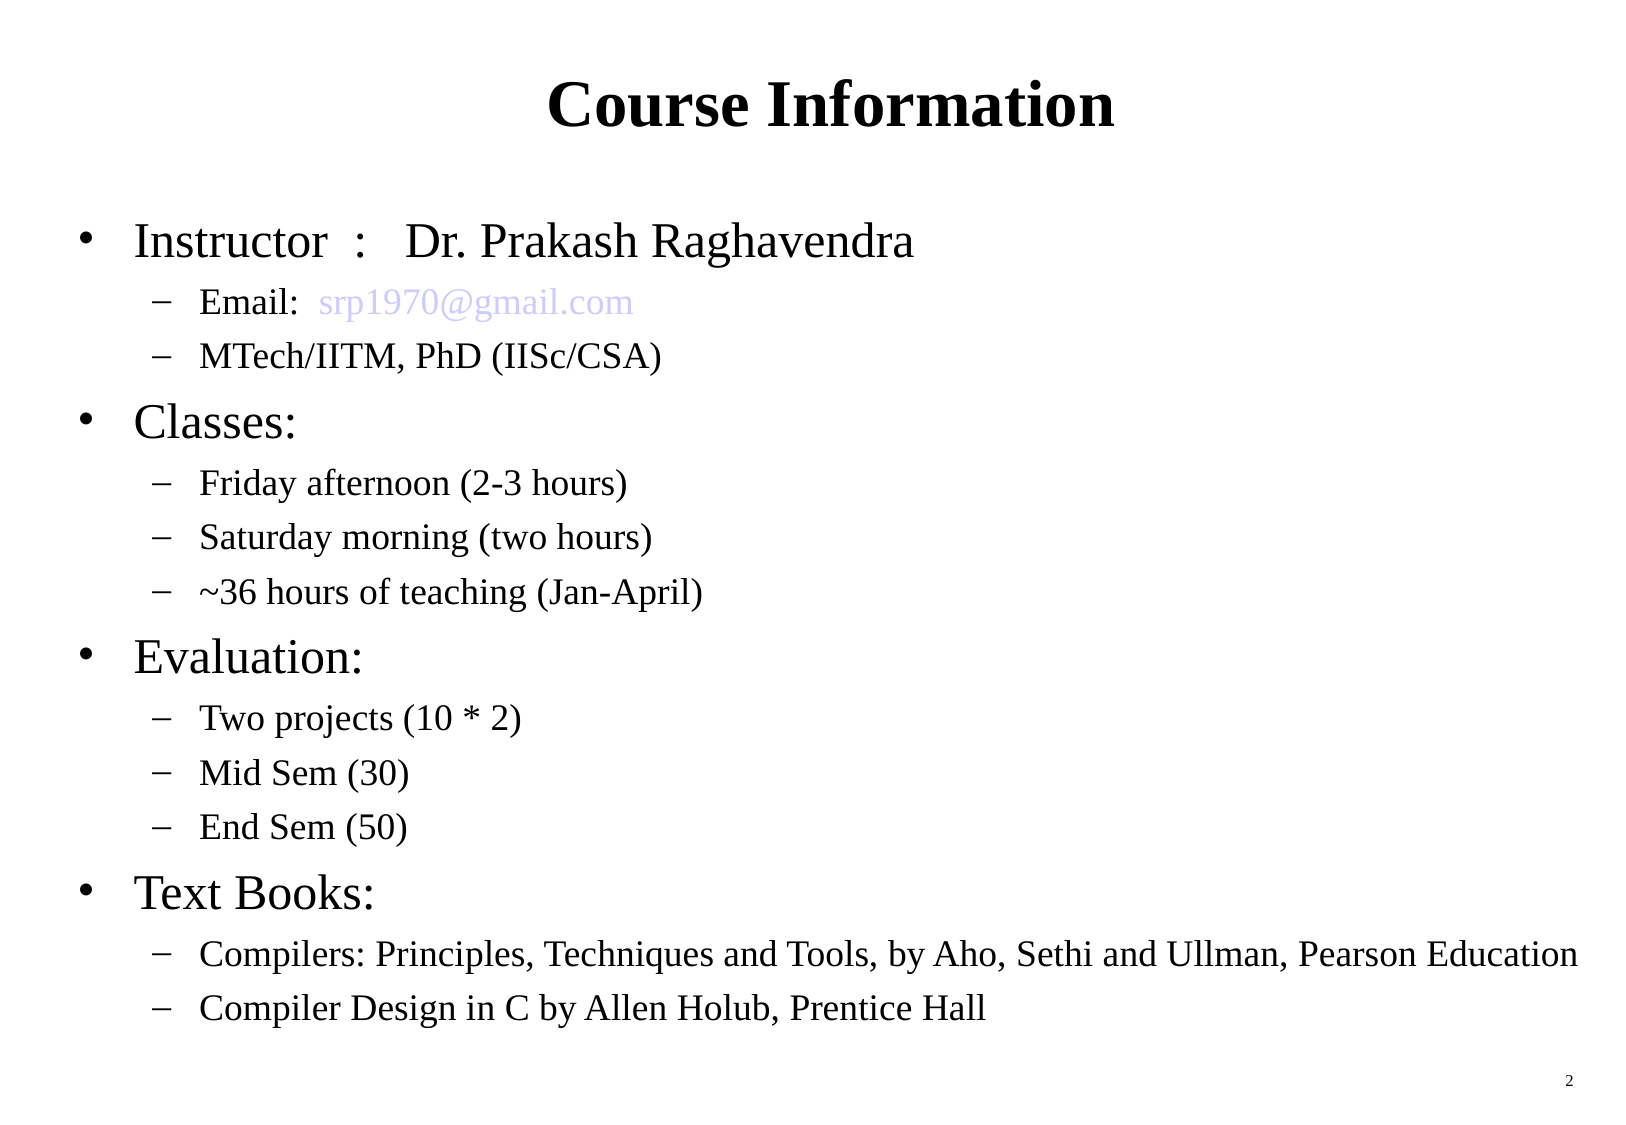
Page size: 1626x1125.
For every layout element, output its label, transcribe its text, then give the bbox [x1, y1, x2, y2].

text_box <number> [1250, 1062, 1589, 1101]
title Course Information [62, 24, 1600, 175]
list Instructor : Dr. Prakash Raghavendra Email: srp1970@gmail.com MTech/IITM, PhD (IISc/CSA) Classes: Friday afternoon (2-3 hours) Saturday morning (two hours) ~36 hours of teaching (Jan-April) Evaluation: Two projects (10 * 2) Mid Sem (30) End Sem (50) Text Books: Compilers: Principles, Techniques and Tools, by Aho, Sethi and Ullman, Pearson Education Compiler Design in C by Allen Holub, Prentice Hall [62, 199, 1600, 1038]
